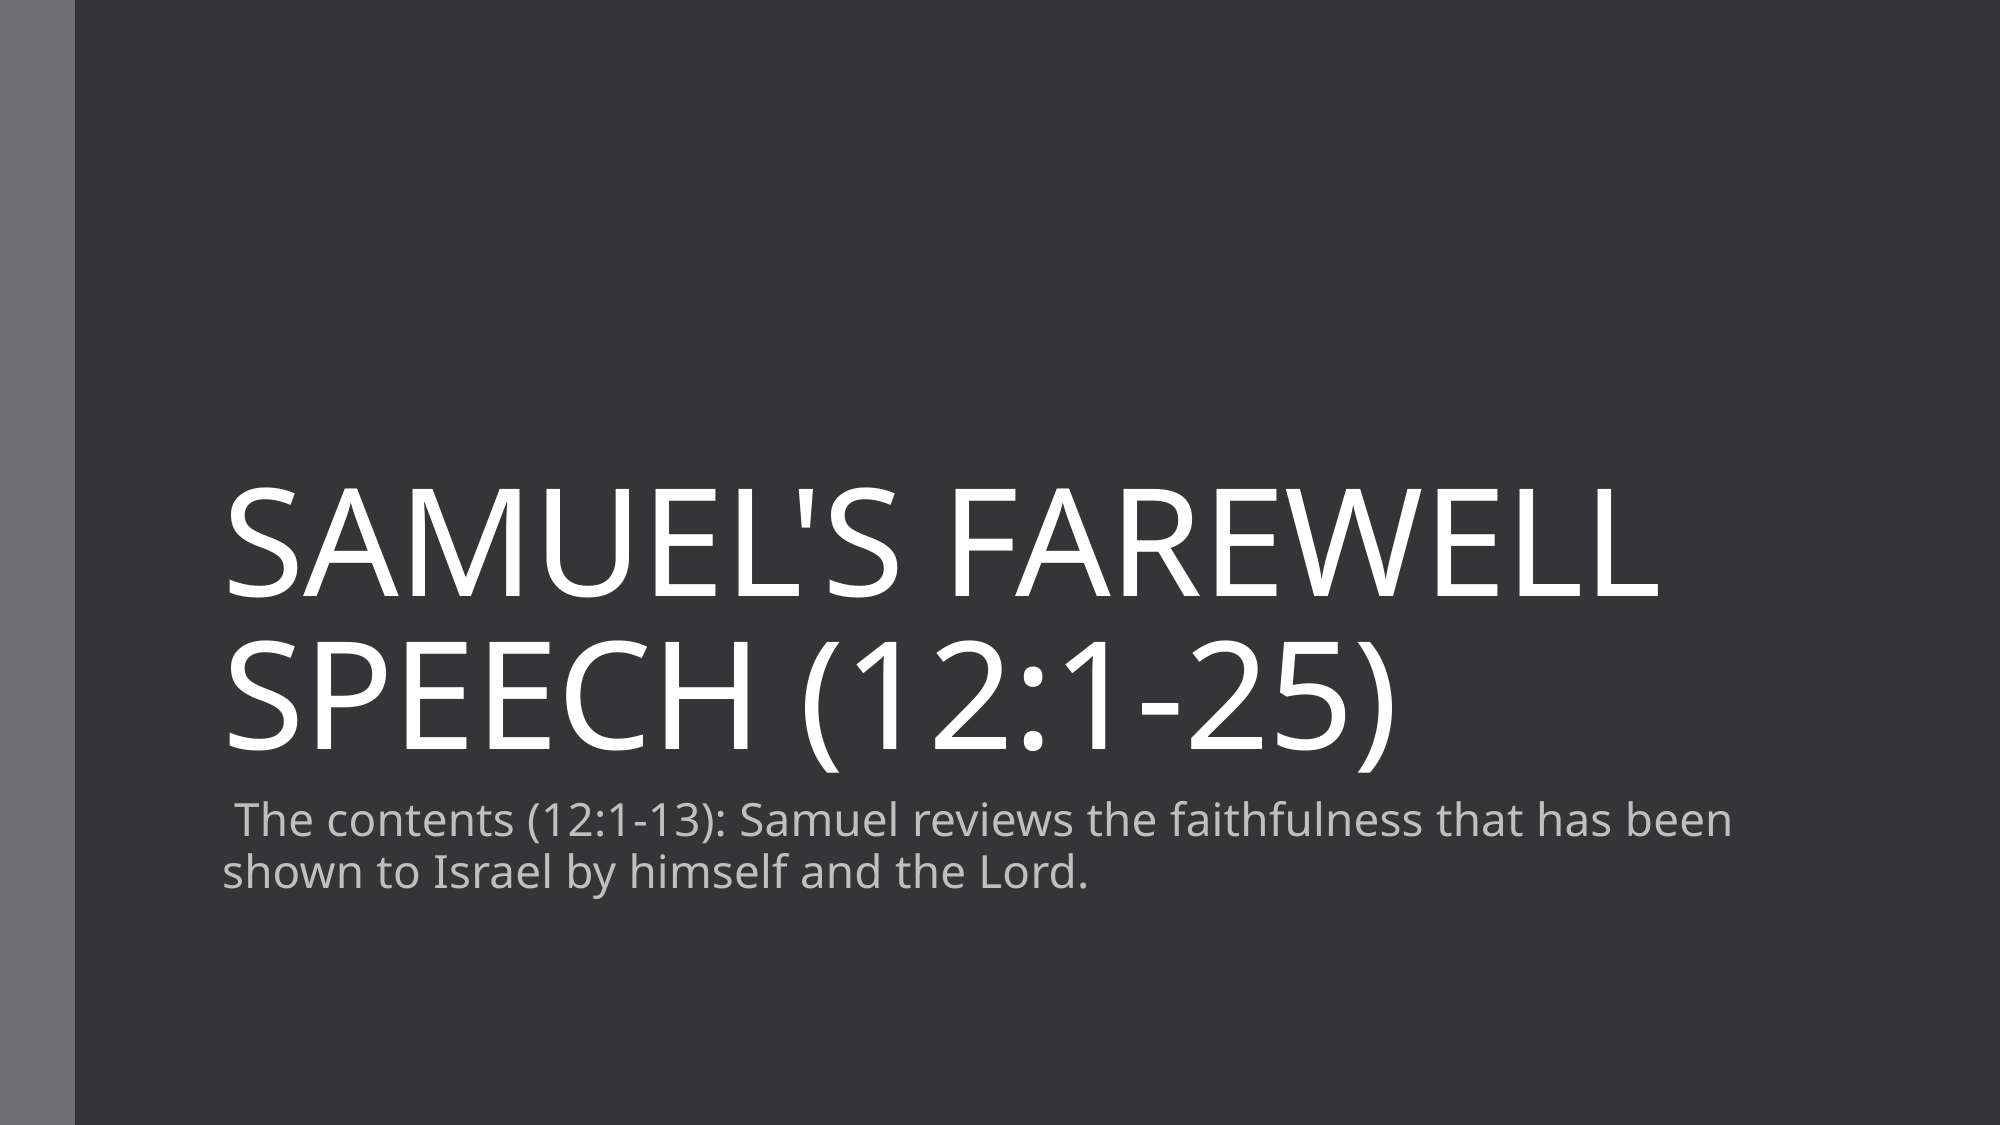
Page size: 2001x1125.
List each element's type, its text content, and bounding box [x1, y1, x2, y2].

subtitle The contents (12:1-13): Samuel reviews the faithfulness that has been shown to Israel by himself and the Lord. [206, 787, 1752, 1066]
title SAMUEL'S FAREWELL SPEECH (12:1-25) [206, 124, 1752, 787]
